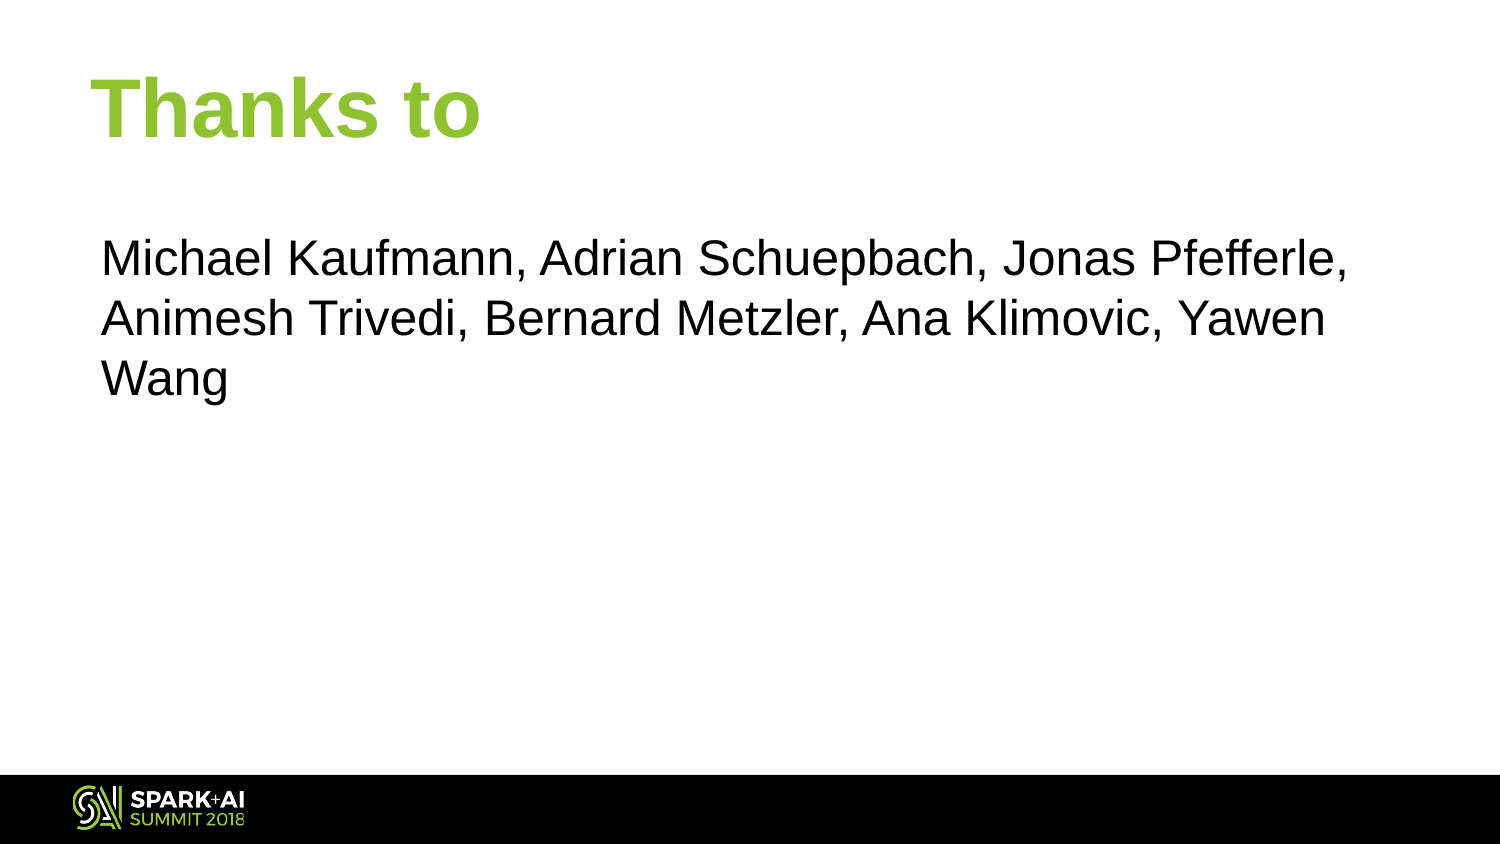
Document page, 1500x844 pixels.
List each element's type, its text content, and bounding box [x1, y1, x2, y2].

title Thanks to [75, 33, 1426, 175]
text_box Michael Kaufmann, Adrian Schuepbach, Jonas Pfefferle, Animesh Trivedi, Bernard Metzler, Ana Klimovic, Yawen Wang [85, 210, 1411, 414]
